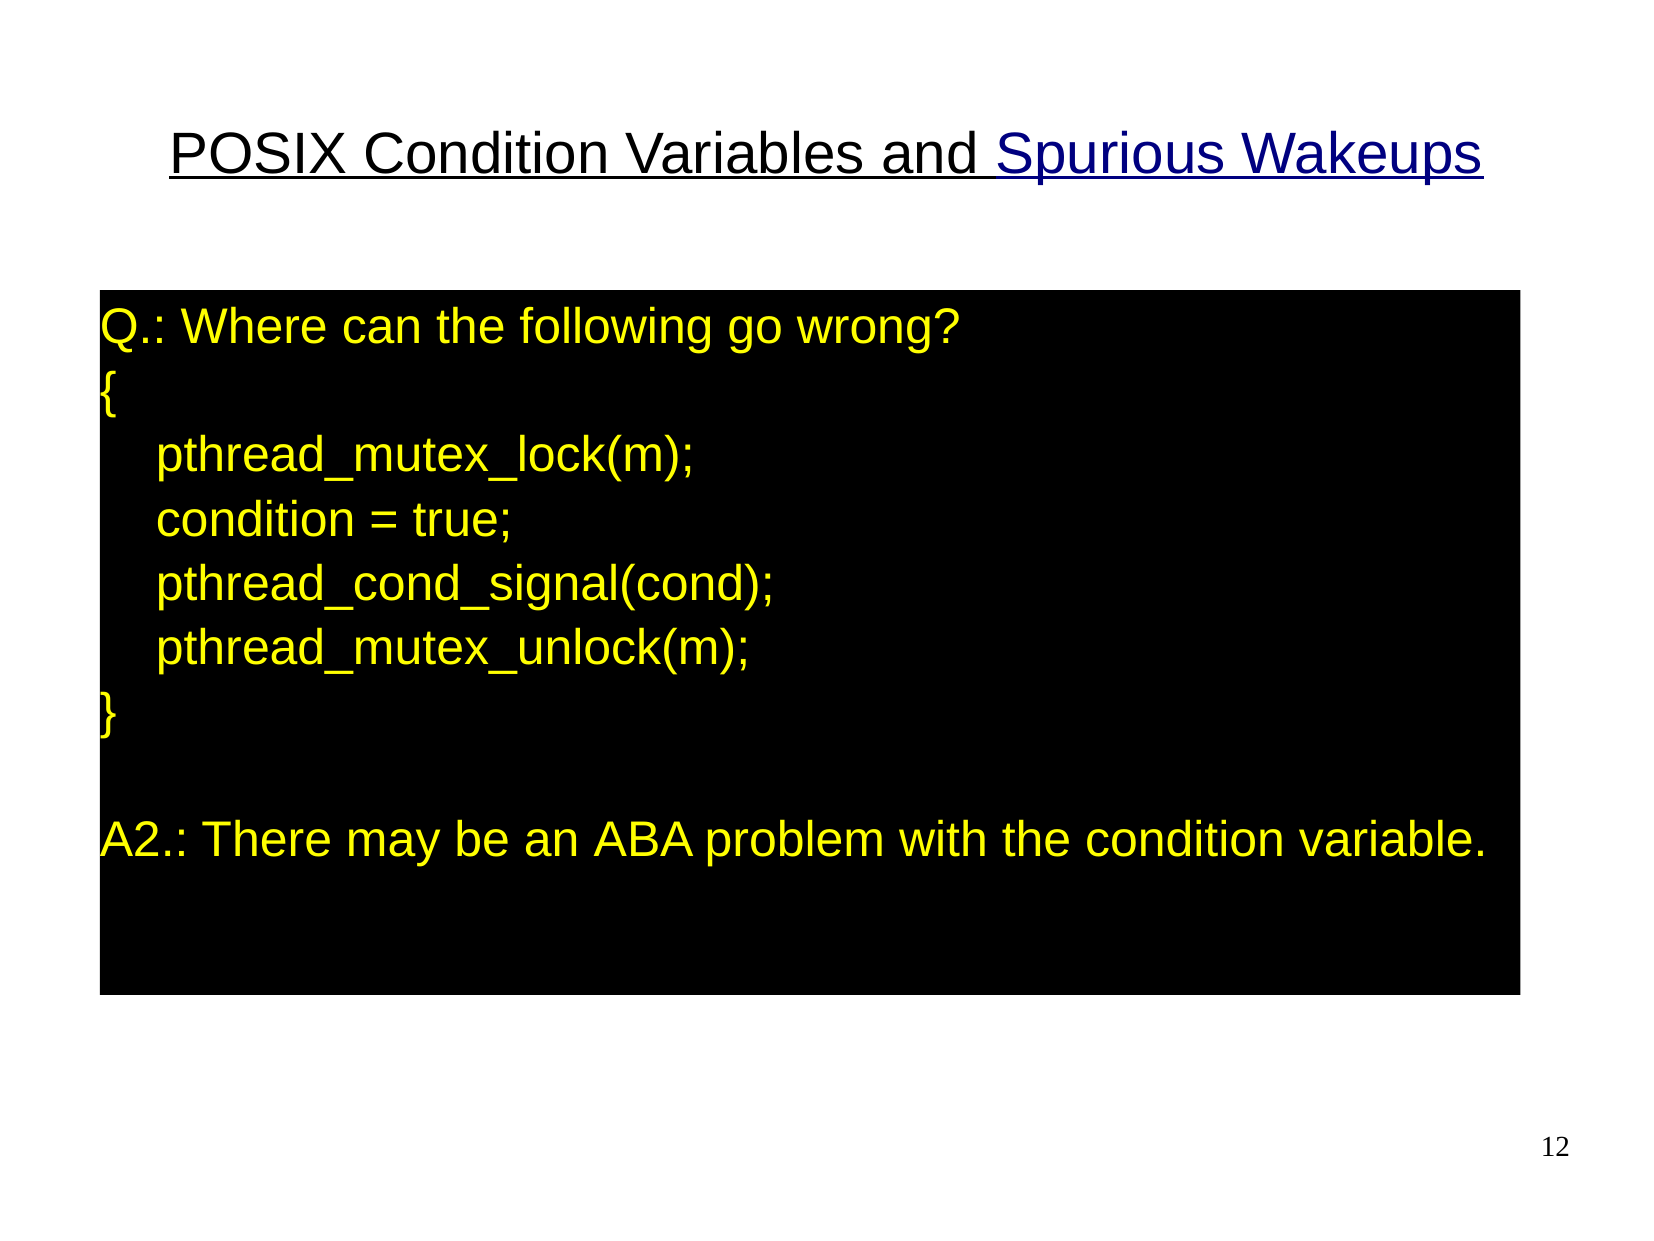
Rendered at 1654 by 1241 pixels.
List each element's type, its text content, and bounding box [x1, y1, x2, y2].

title POSIX Condition Variables and Spurious Wakeups [82, 49, 1571, 257]
list Q.: Where can the following go wrong? { pthread_mutex_lock(m); condition = true; pthread_cond_signal(cond); pthread_mutex_unlock(m); } A2.: There may be an ABA problem with the condition variable. [99, 290, 1521, 995]
